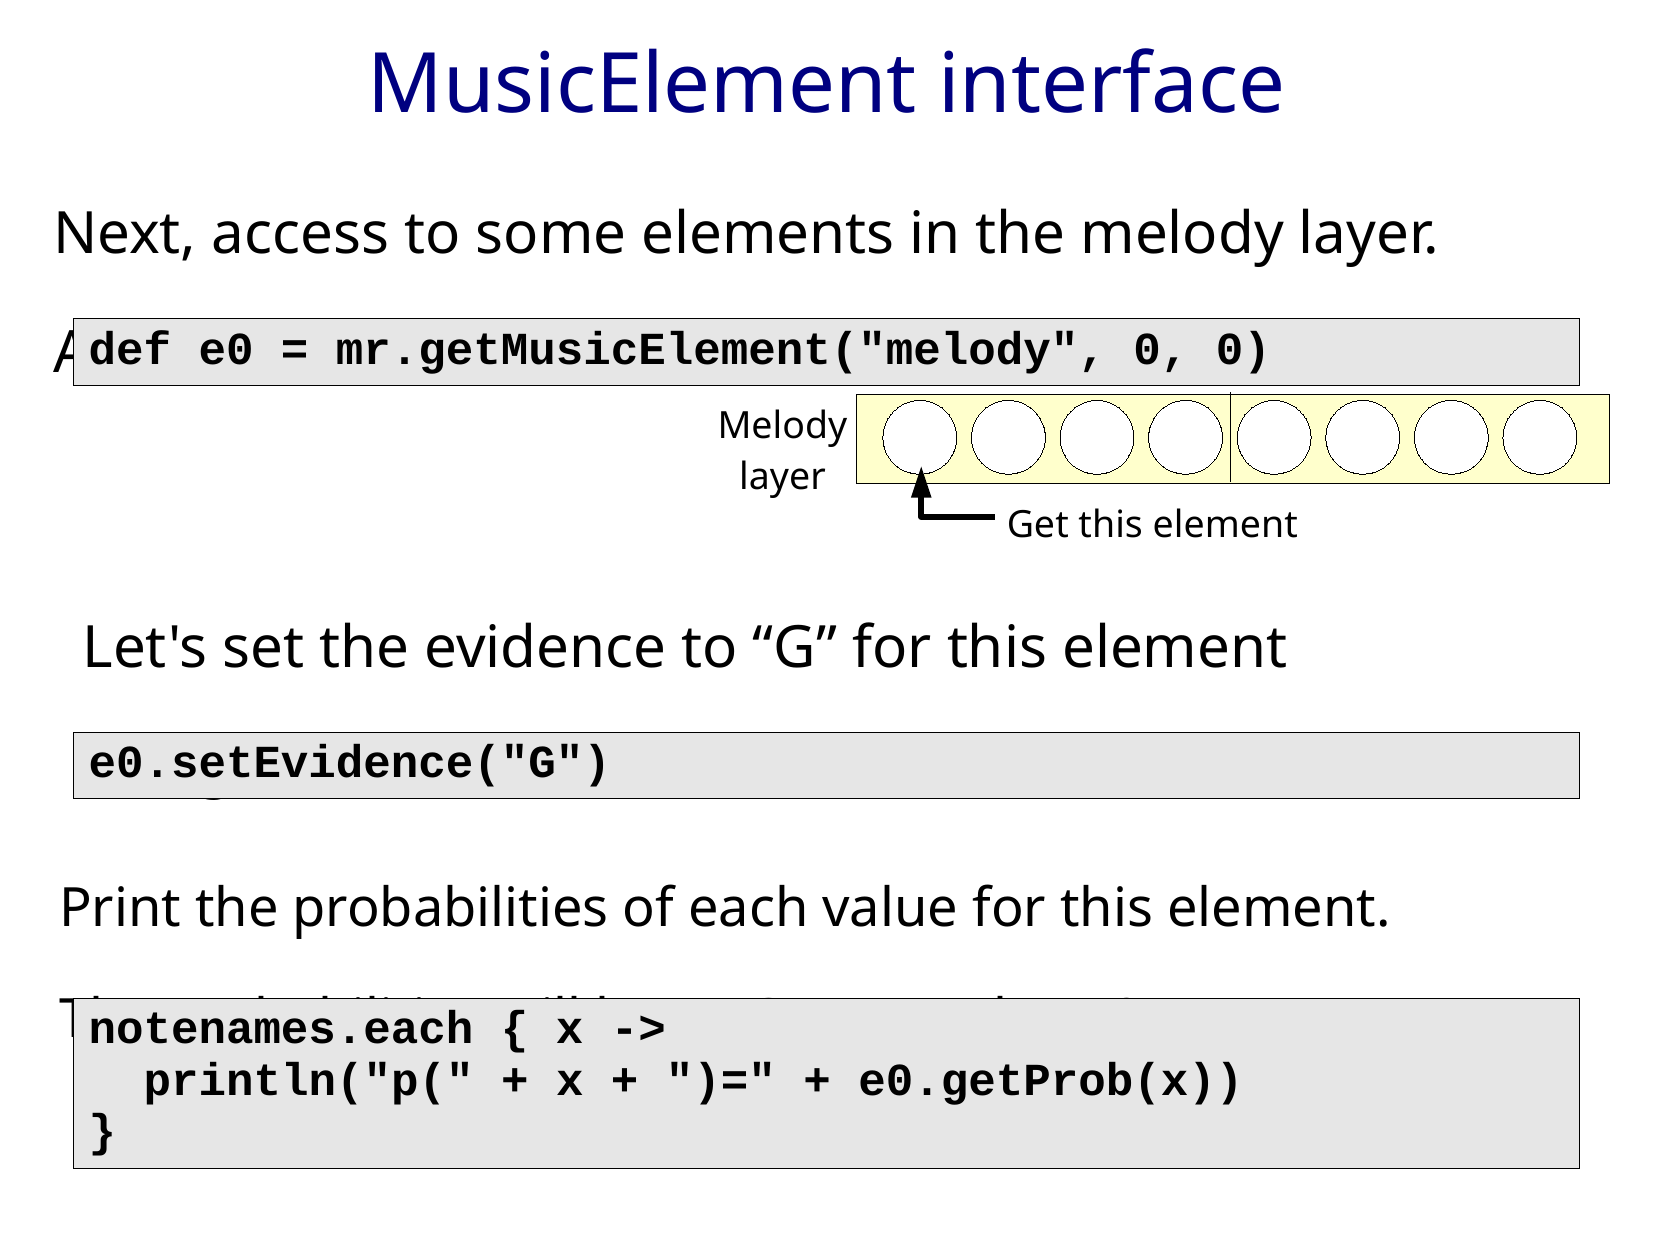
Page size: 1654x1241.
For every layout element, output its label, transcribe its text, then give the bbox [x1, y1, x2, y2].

title MusicElement interface [82, 27, 1571, 133]
text_box Let's set the evidence to “G” for this element using the setEvidence method. [67, 558, 1321, 730]
text_box Print the probabilities of each value for this element. The probabilities will be p("G")=1, p(else)=0. [44, 823, 1400, 985]
text_box Get this element [992, 490, 1311, 546]
text_box Next, access to some elements in the melody layer. An element is treated throught MusicElement interface. [38, 144, 1574, 317]
text_box notenames.each { x -> println("p(" + x + ")=" + e0.getProb(x)) } [73, 998, 1580, 1169]
text_box def e0 = mr.getMusicElement("melody", 0, 0) [73, 318, 1580, 386]
text_box [863, 394, 1610, 484]
text_box Melody layer [702, 391, 863, 487]
text_box e0.setEvidence("G") [73, 732, 1580, 799]
